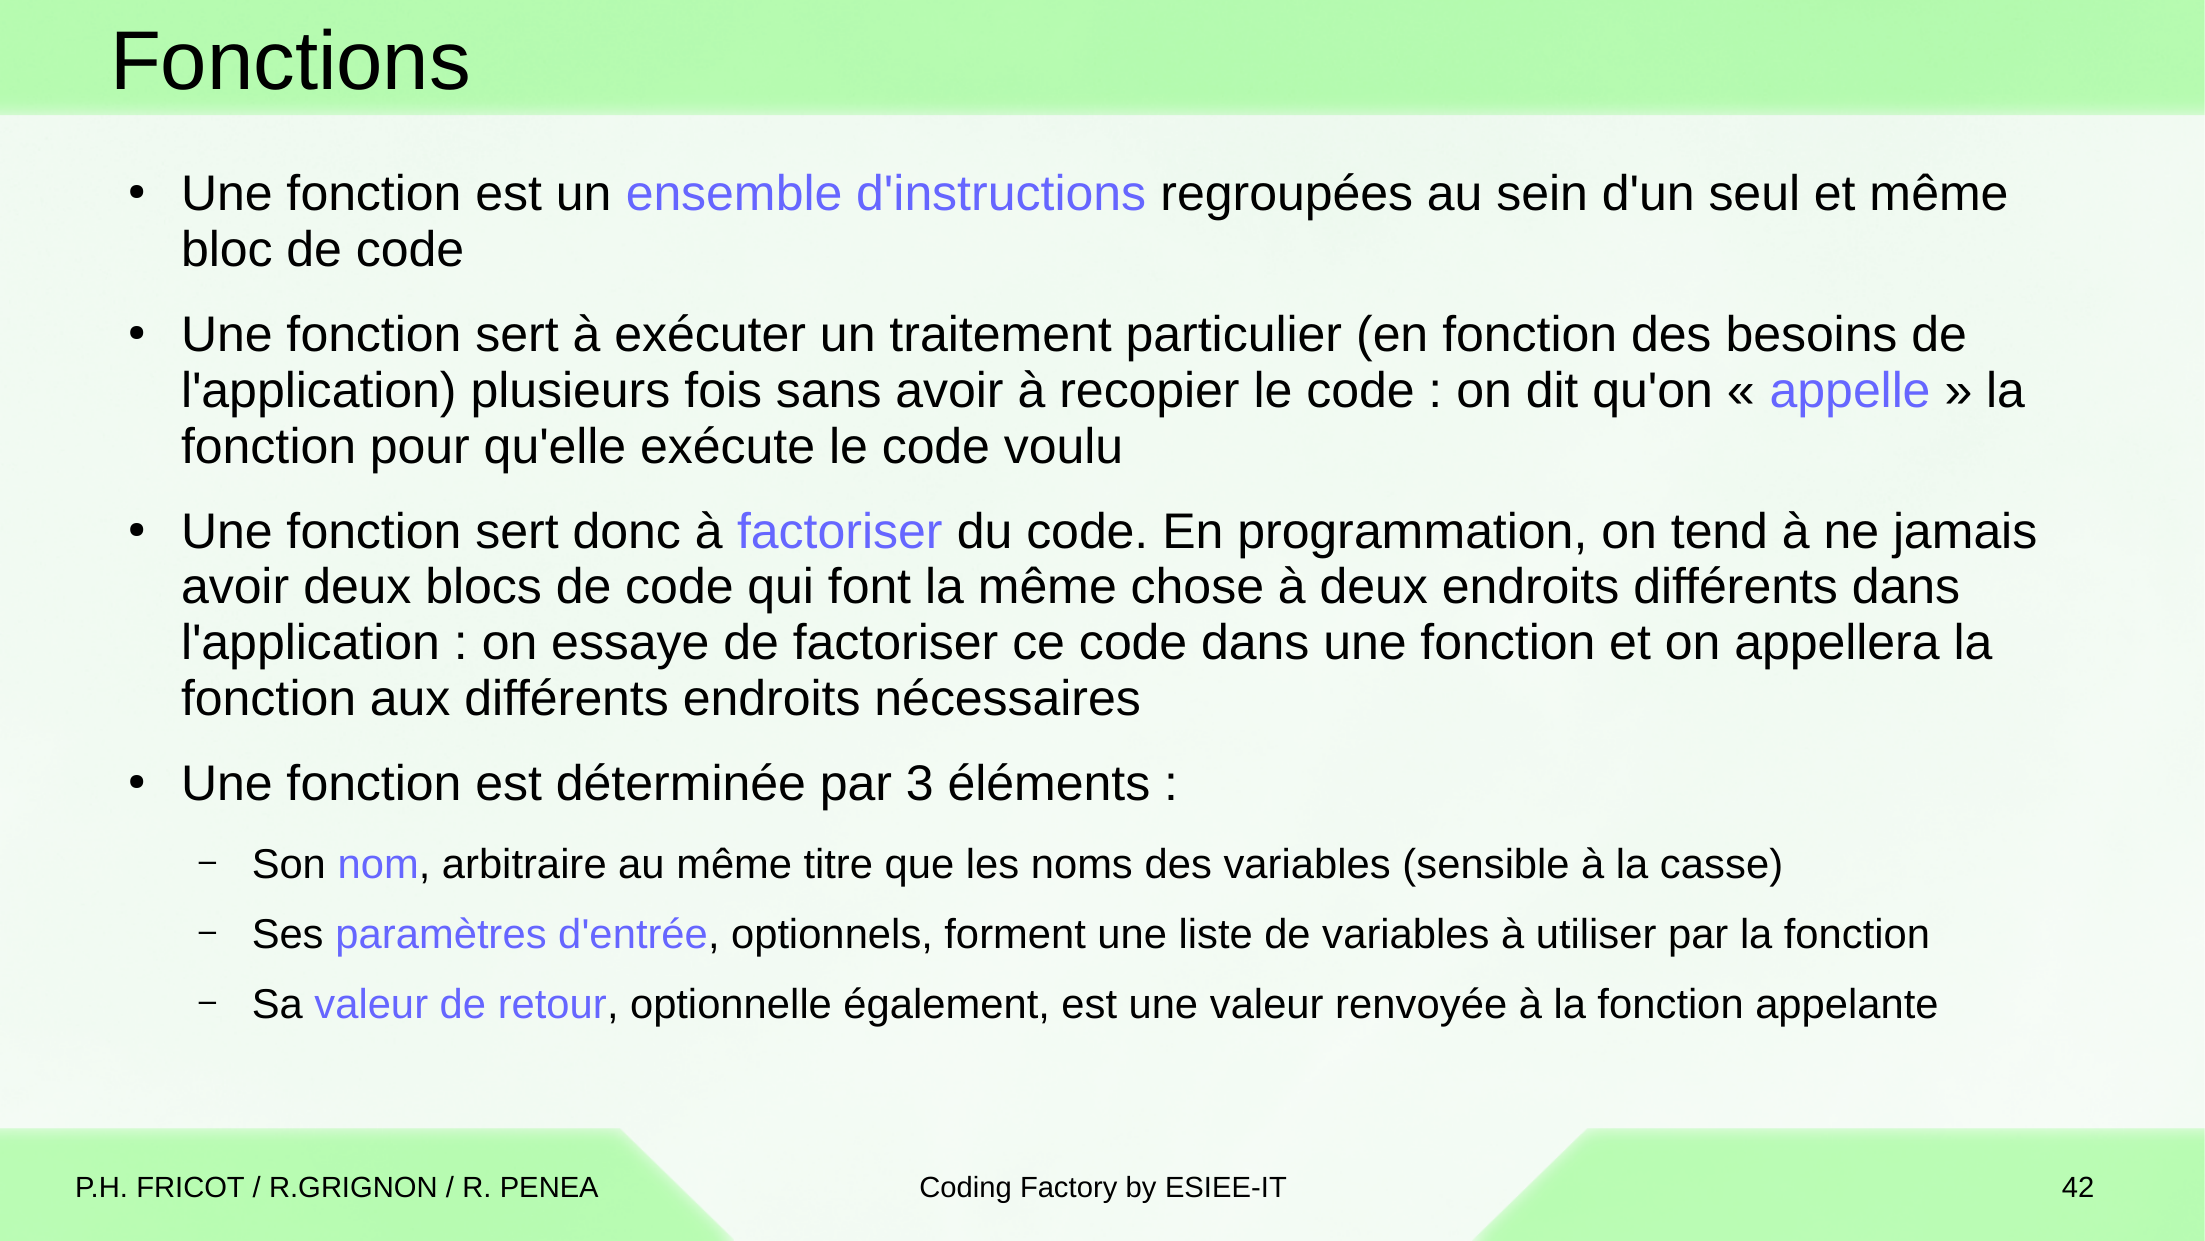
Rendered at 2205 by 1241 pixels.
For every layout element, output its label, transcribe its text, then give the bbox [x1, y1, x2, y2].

picture [0, 0, 2205, 1241]
list Une fonction est un ensemble d'instructions regroupées au sein d'un seul et même bloc de code Une fonction sert à exécuter un traitement particulier (en fonction des besoins de l'application) plusieurs fois sans avoir à recopier le code : on dit qu'on « appelle » la fonction pour qu'elle exécute le code voulu Une fonction sert donc à factoriser du code. En programmation, on tend à ne jamais avoir deux blocs de code qui font la même chose à deux endroits différents dans l'application : on essaye de factoriser ce code dans une fonction et on appellera la fonction aux différents endroits nécessaires Une fonction est déterminée par 3 éléments : Son nom, arbitraire au même titre que les noms des variables (sensible à la casse) Ses paramètres d'entrée, optionnels, forment une liste de variables à utiliser par la fonction Sa valeur de retour, optionnelle également, est une valeur renvoyée à la fonction appelante [110, 236, 2095, 1029]
title Fonctions [110, 49, 2095, 236]
